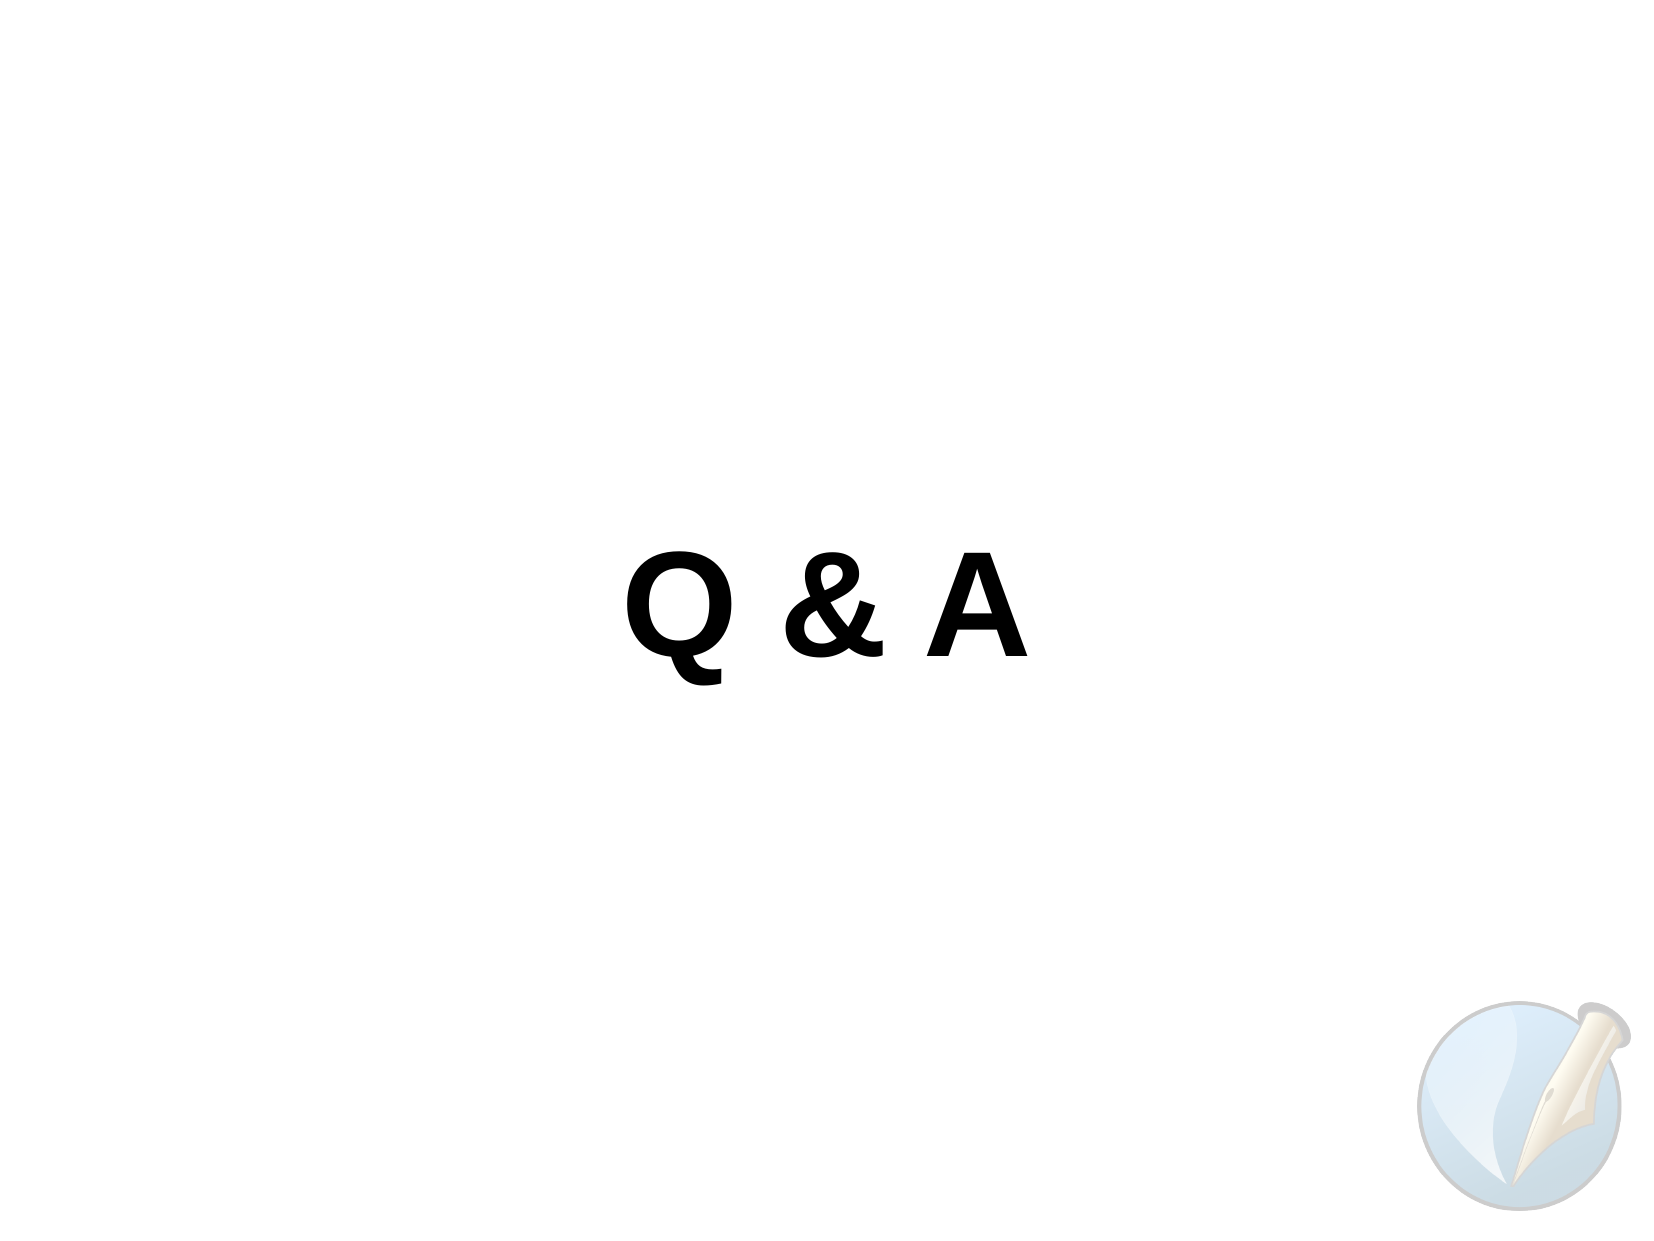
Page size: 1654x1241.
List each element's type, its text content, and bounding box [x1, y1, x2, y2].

title Q & A [82, 470, 1571, 739]
